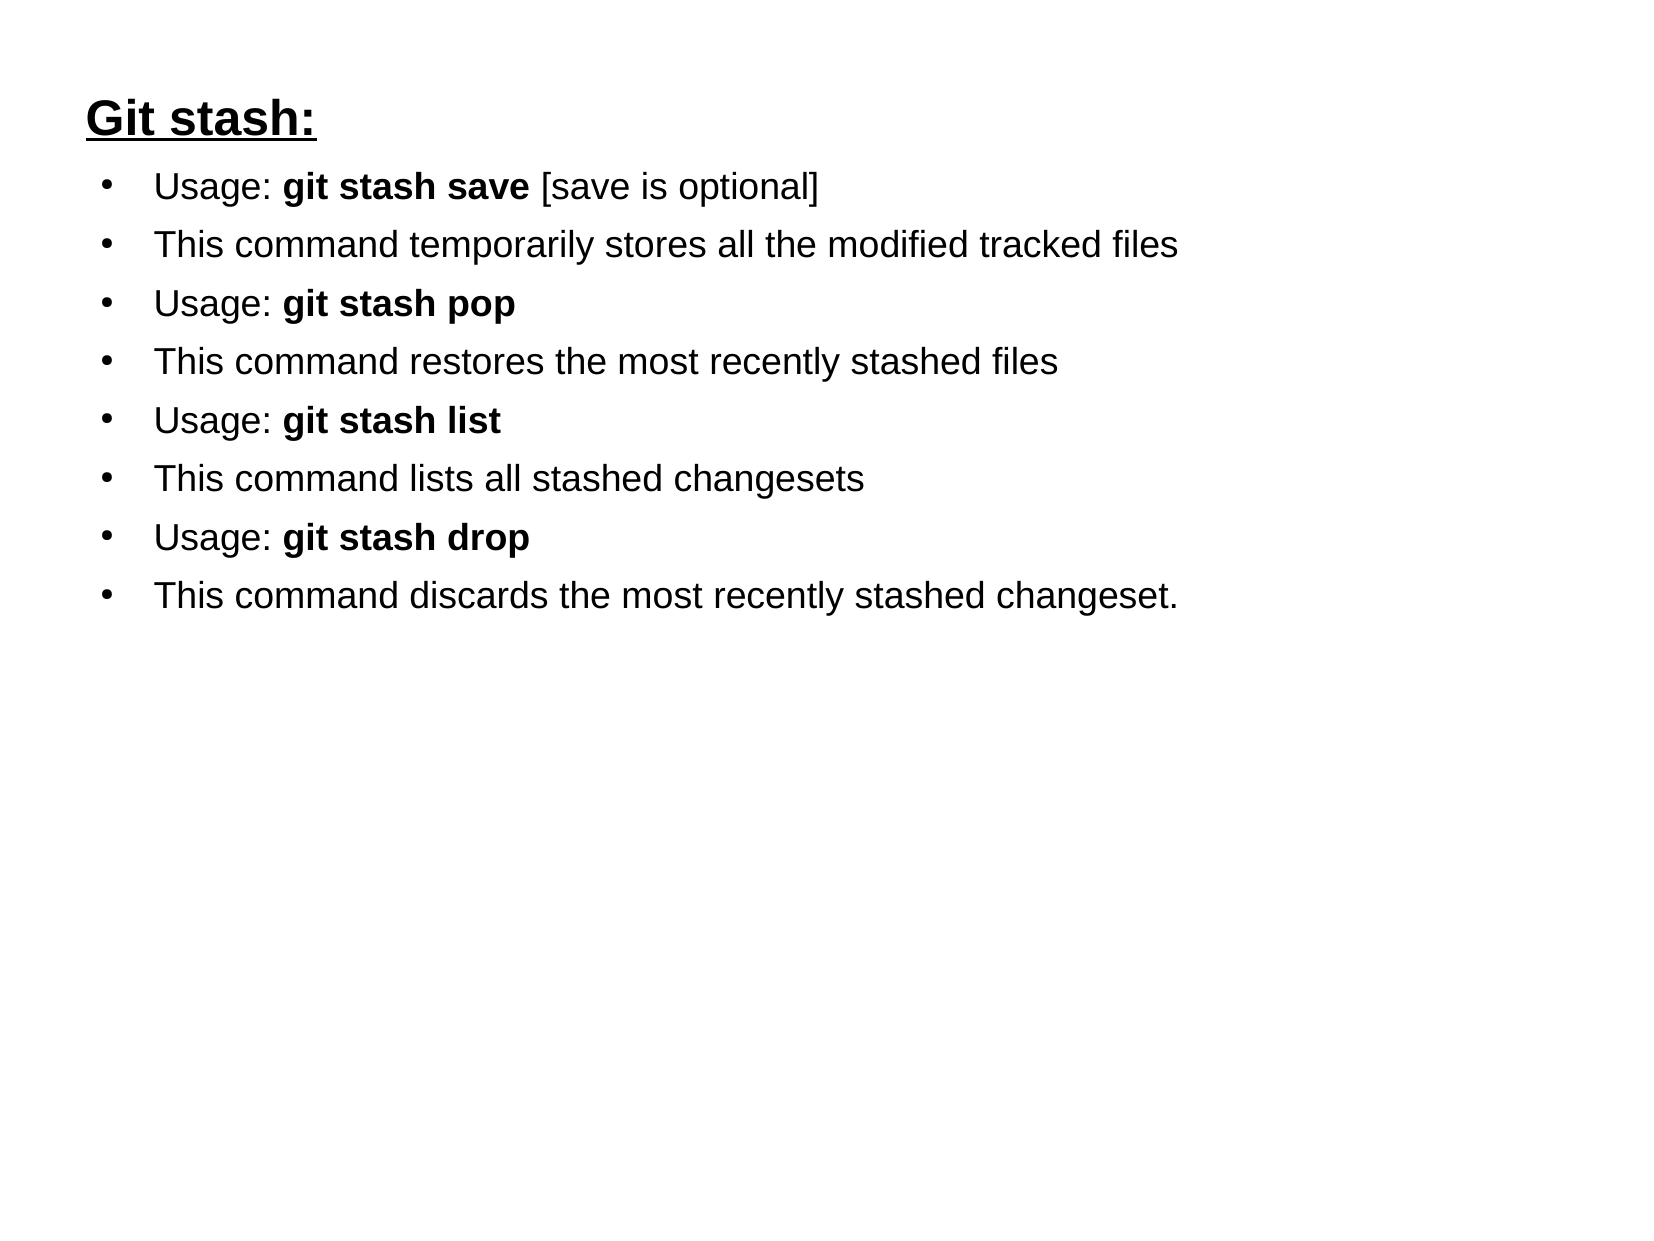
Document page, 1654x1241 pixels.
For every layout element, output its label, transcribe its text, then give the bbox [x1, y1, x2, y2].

text_box Git stash: [70, 82, 438, 154]
list Usage: git stash save [save is optional] This command temporarily stores all the modified tracked files Usage: git stash pop This command restores the most recently stashed files Usage: git stash list This command lists all stashed changesets Usage: git stash drop This command discards the most recently stashed changeset. [82, 165, 1571, 1010]
